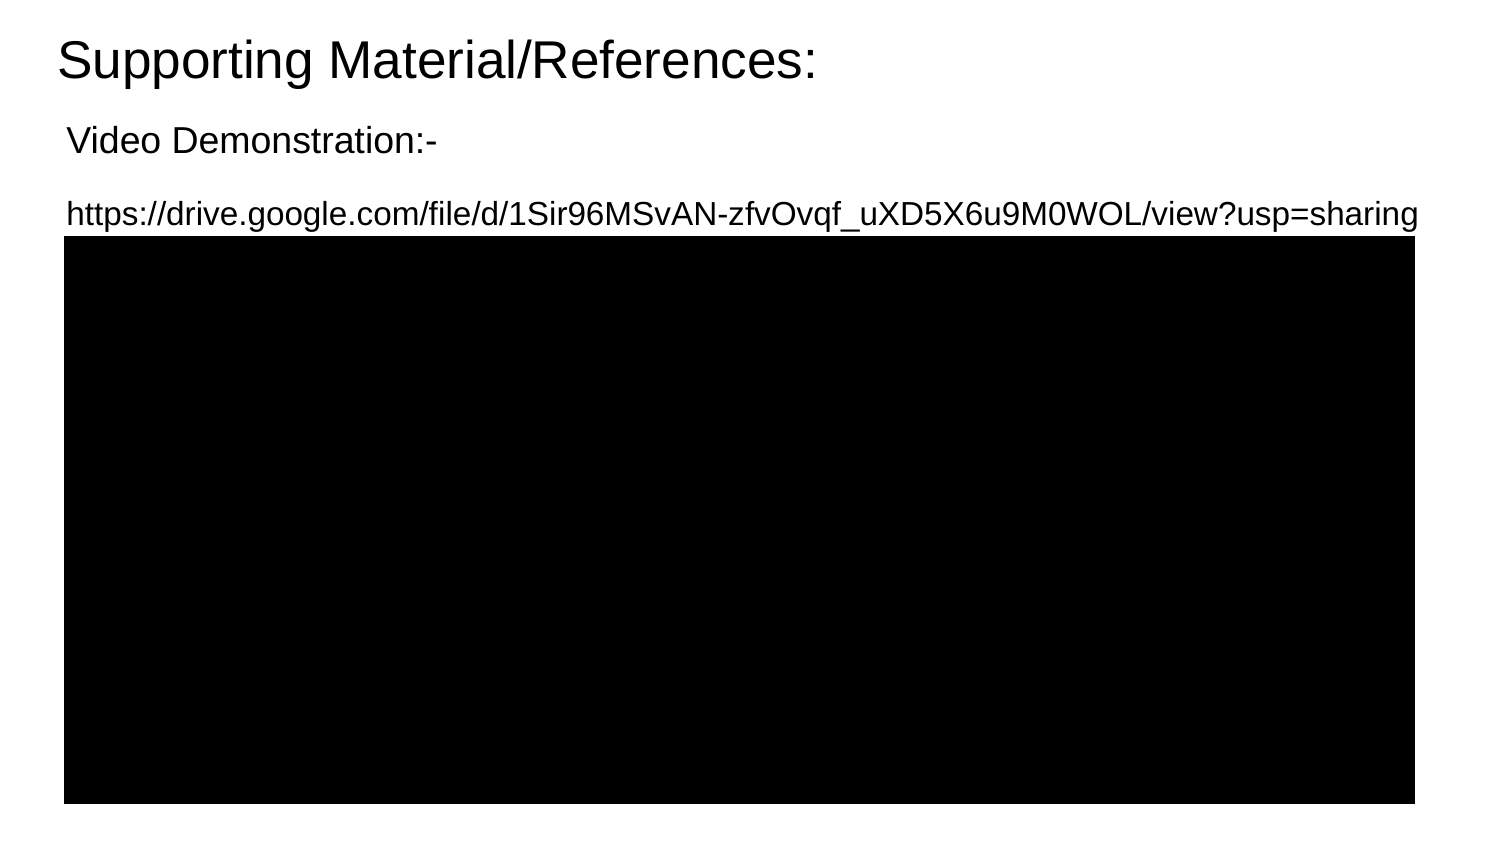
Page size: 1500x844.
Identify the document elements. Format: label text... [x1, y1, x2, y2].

list Video Demonstration:- https://drive.google.com/file/d/1Sir96MSvAN-zfvOvqf_uXD5X6u9M0WOL/view?usp=sharing [51, 94, 1450, 655]
title Supporting Material/References: [42, 10, 1441, 105]
picture [64, 236, 1415, 804]
